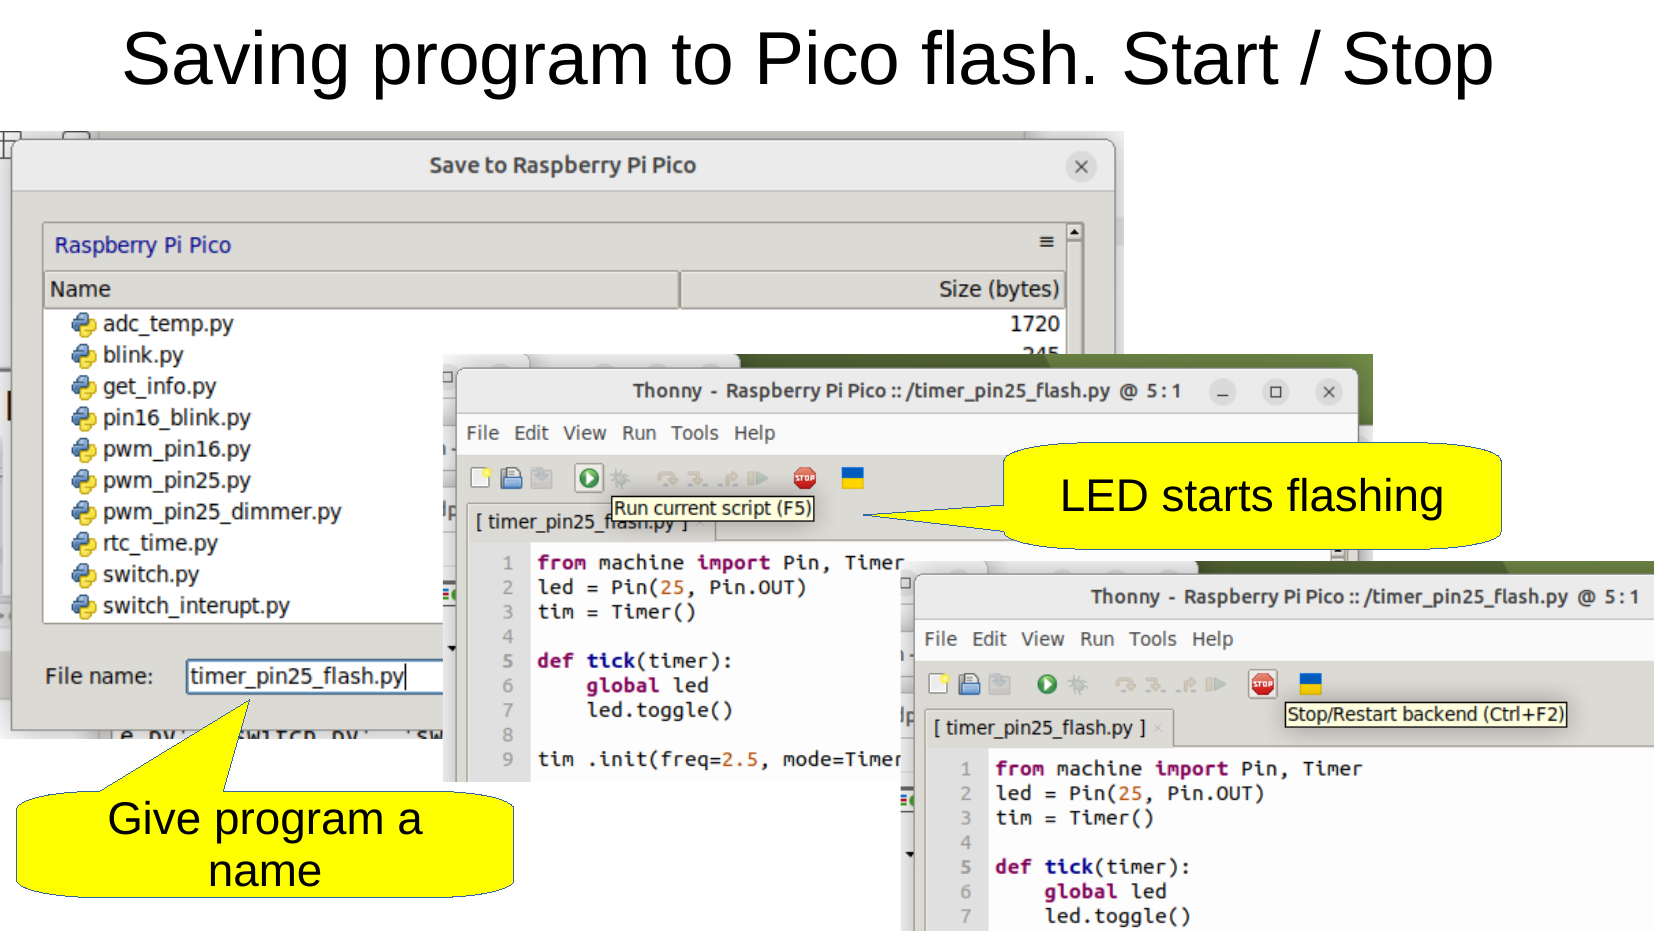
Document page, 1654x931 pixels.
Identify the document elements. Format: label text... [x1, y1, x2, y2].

picture [0, 131, 1654, 931]
title Saving program to Pico flash. Start / Stop [64, 16, 1554, 101]
text_box Give program a name [16, 699, 514, 898]
text_box LED starts flashing [863, 442, 1502, 550]
